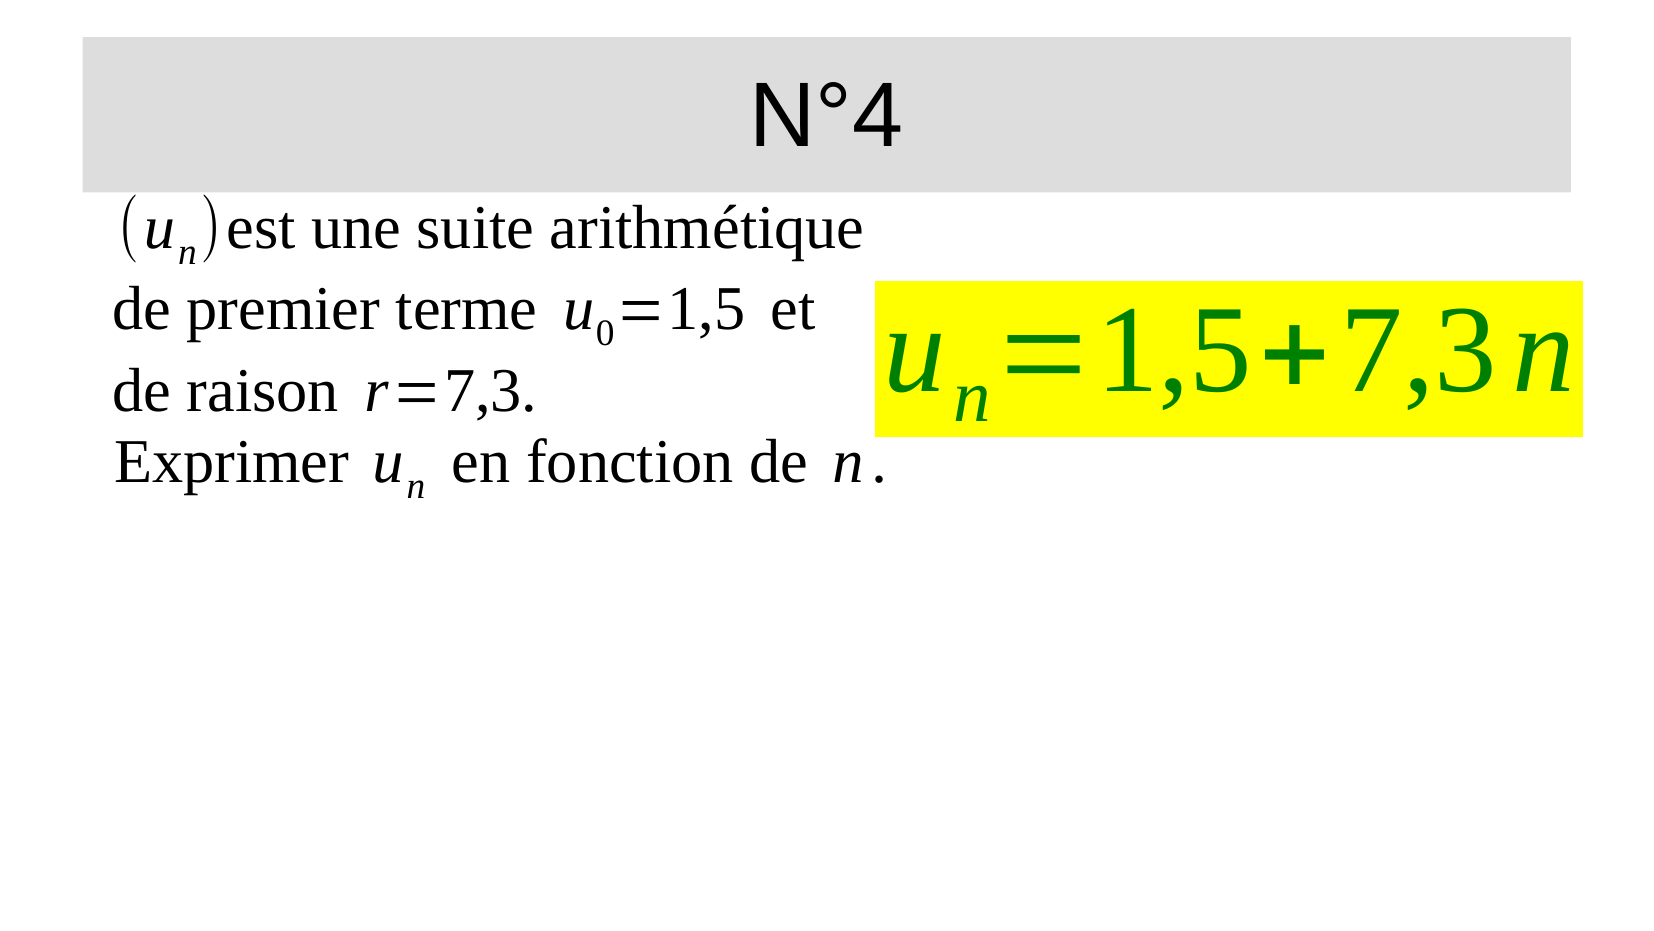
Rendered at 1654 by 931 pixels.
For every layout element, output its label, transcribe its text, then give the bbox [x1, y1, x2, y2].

chart [106, 192, 1583, 507]
title N°4 [82, 37, 1571, 193]
